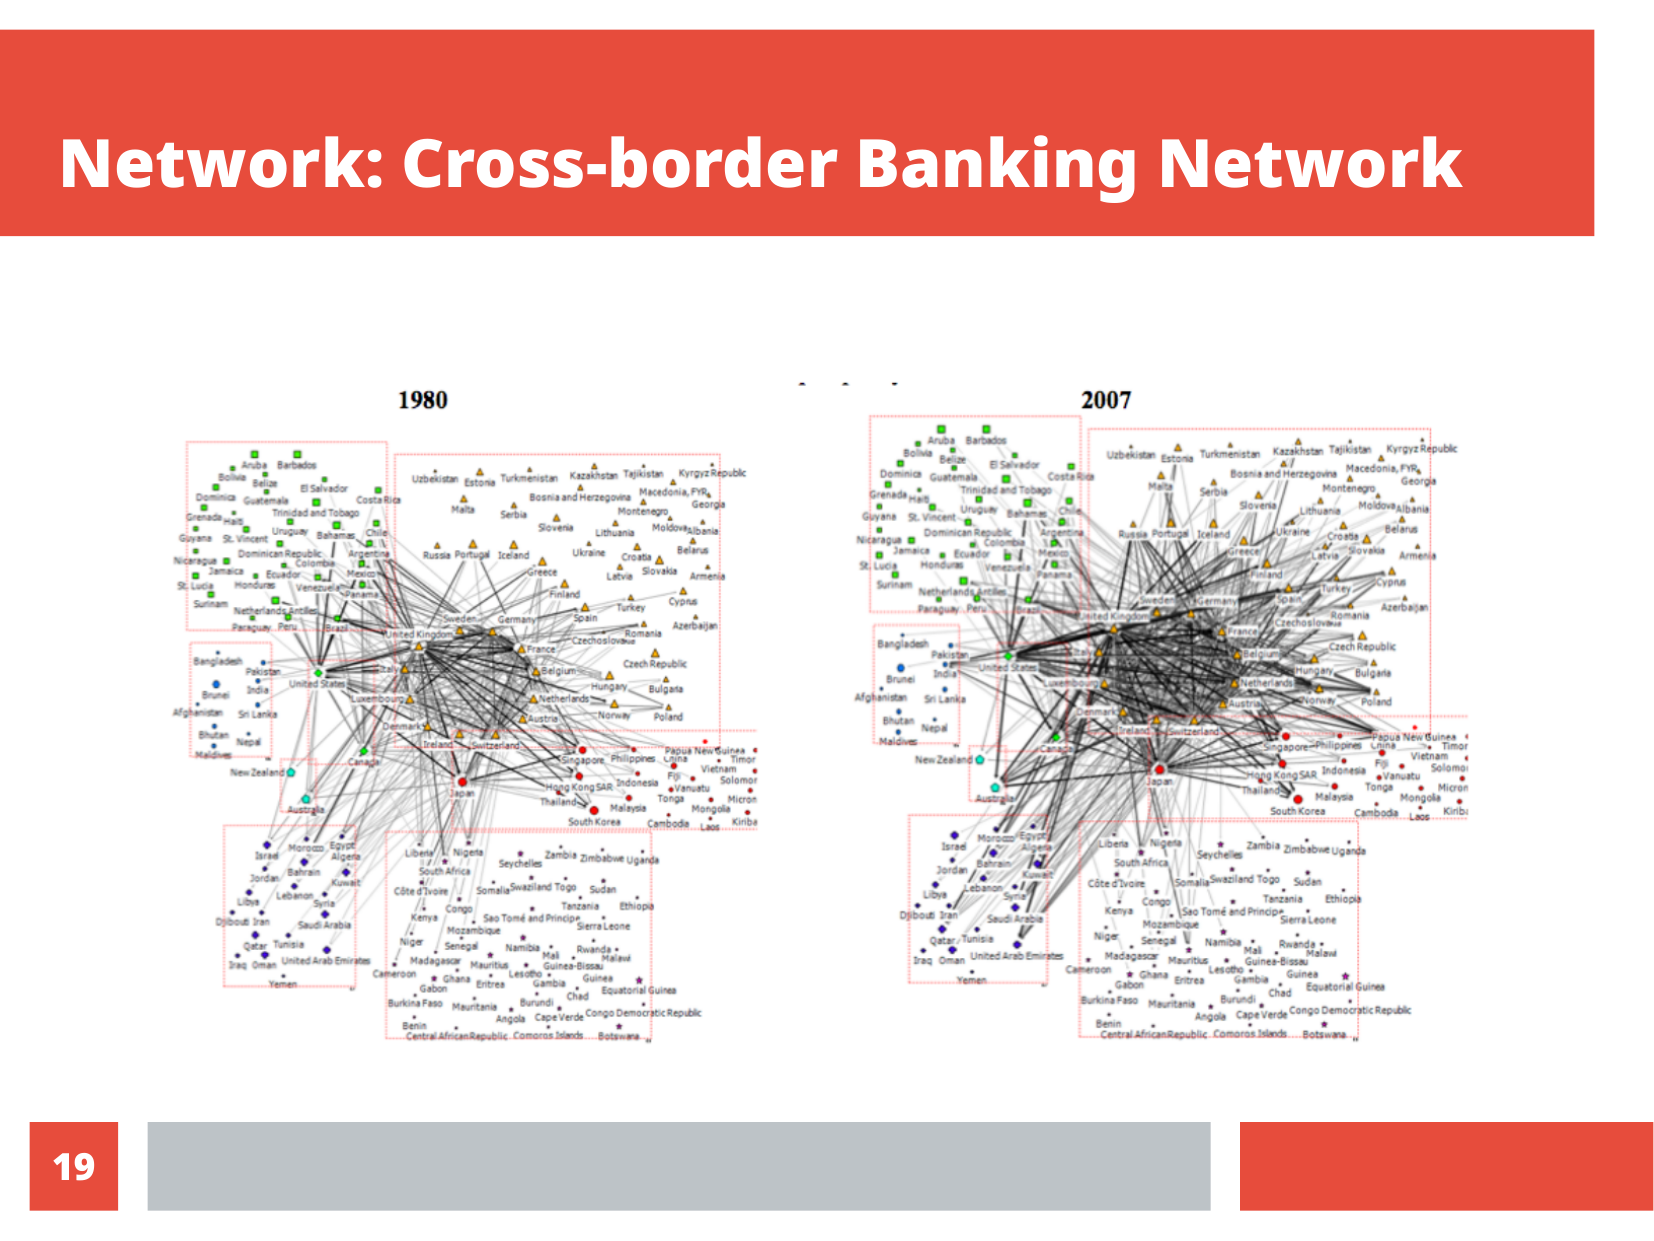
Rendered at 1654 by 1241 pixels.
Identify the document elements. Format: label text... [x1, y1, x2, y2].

picture [112, 324, 1512, 1093]
title Network: Cross-border Banking Network [59, 59, 1595, 207]
